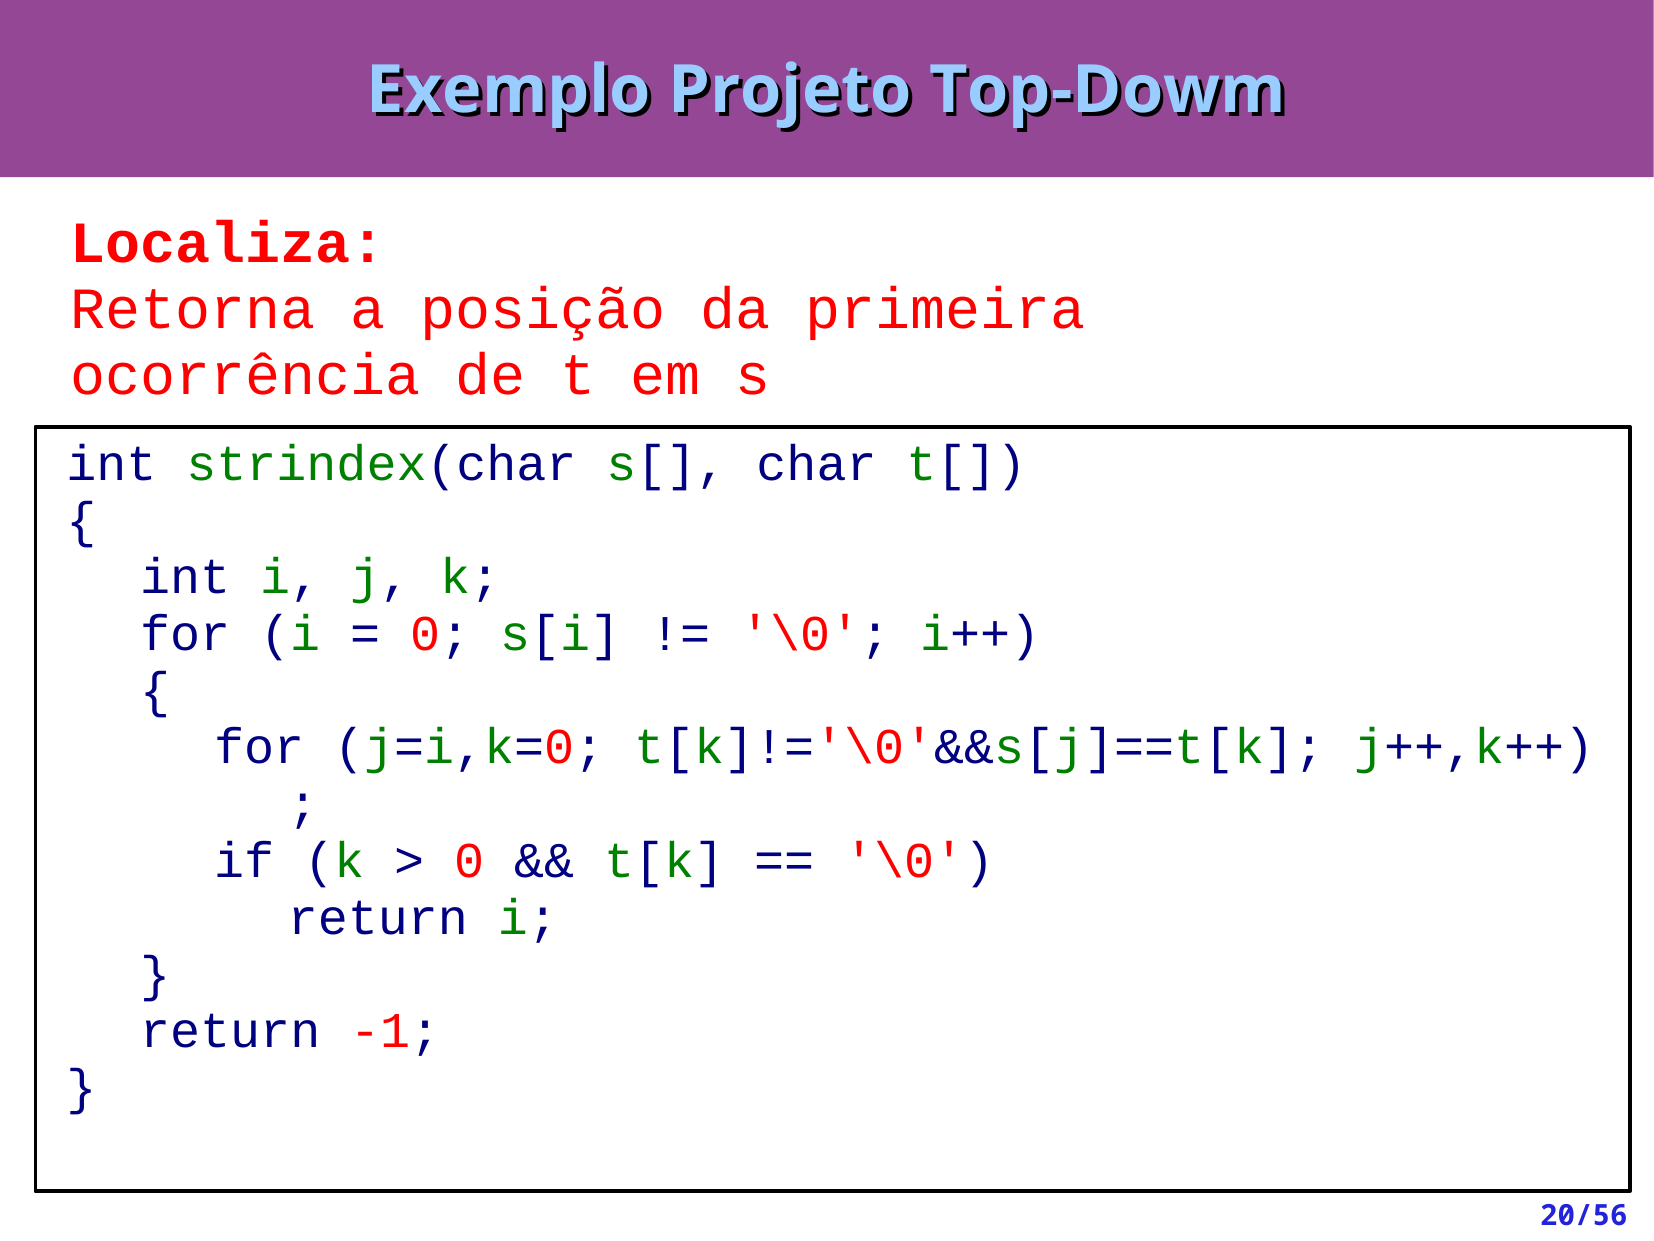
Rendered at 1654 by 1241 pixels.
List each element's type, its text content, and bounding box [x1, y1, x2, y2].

text_box Localiza: Retorna a posição da primeira ocorrência de t em s [39, 202, 1428, 425]
text_box int strindex(char s[], char t[]) { int i, j, k; for (i = 0; s[i] != '\0'; i++) { for (j=i,k=0; t[k]!='\0'&&s[j]==t[k]; j++,k++) ; if (k > 0 && t[k] == '\0') return i; } return -1; } [35, 426, 1630, 1192]
title Exemplo Projeto Top-Dowm [82, 0, 1571, 176]
